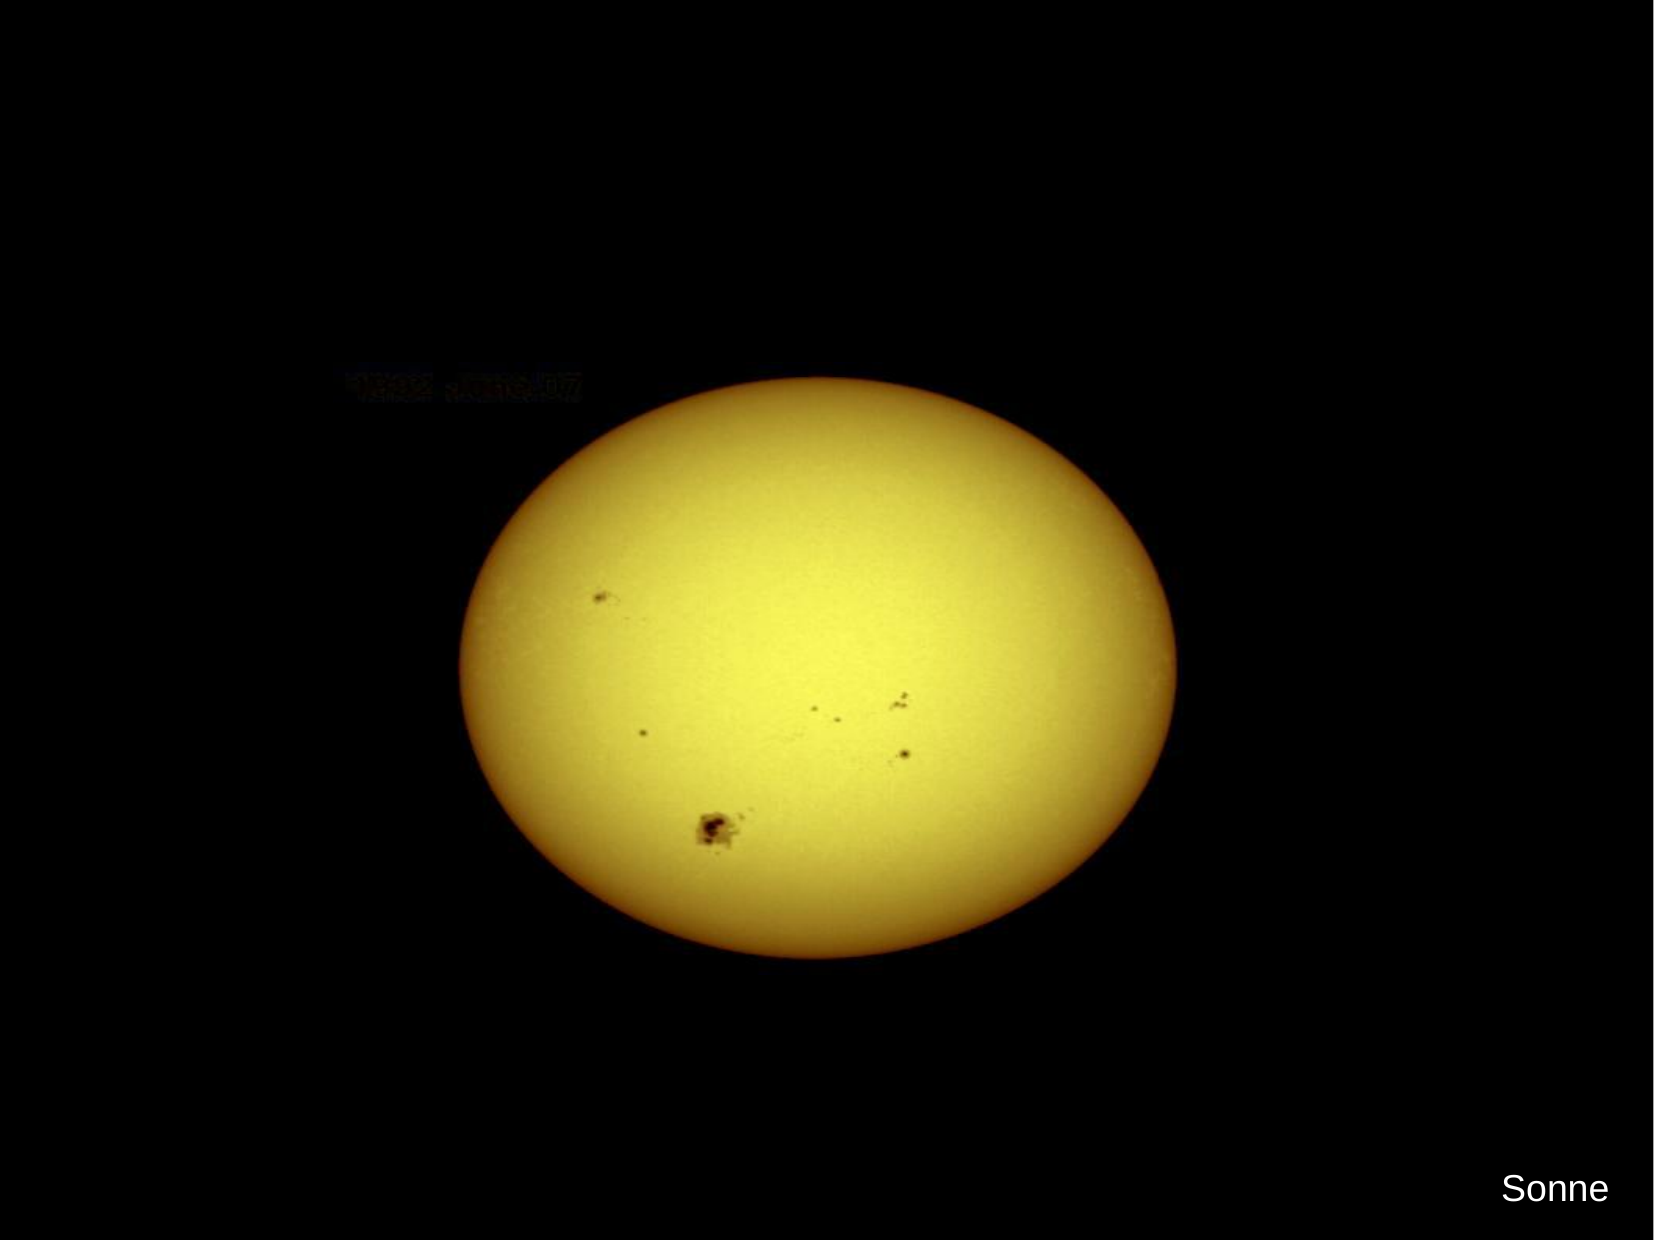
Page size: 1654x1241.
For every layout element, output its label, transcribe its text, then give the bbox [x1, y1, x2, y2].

picture [333, 362, 1334, 976]
text_box Sonne [0, 1163, 1624, 1221]
